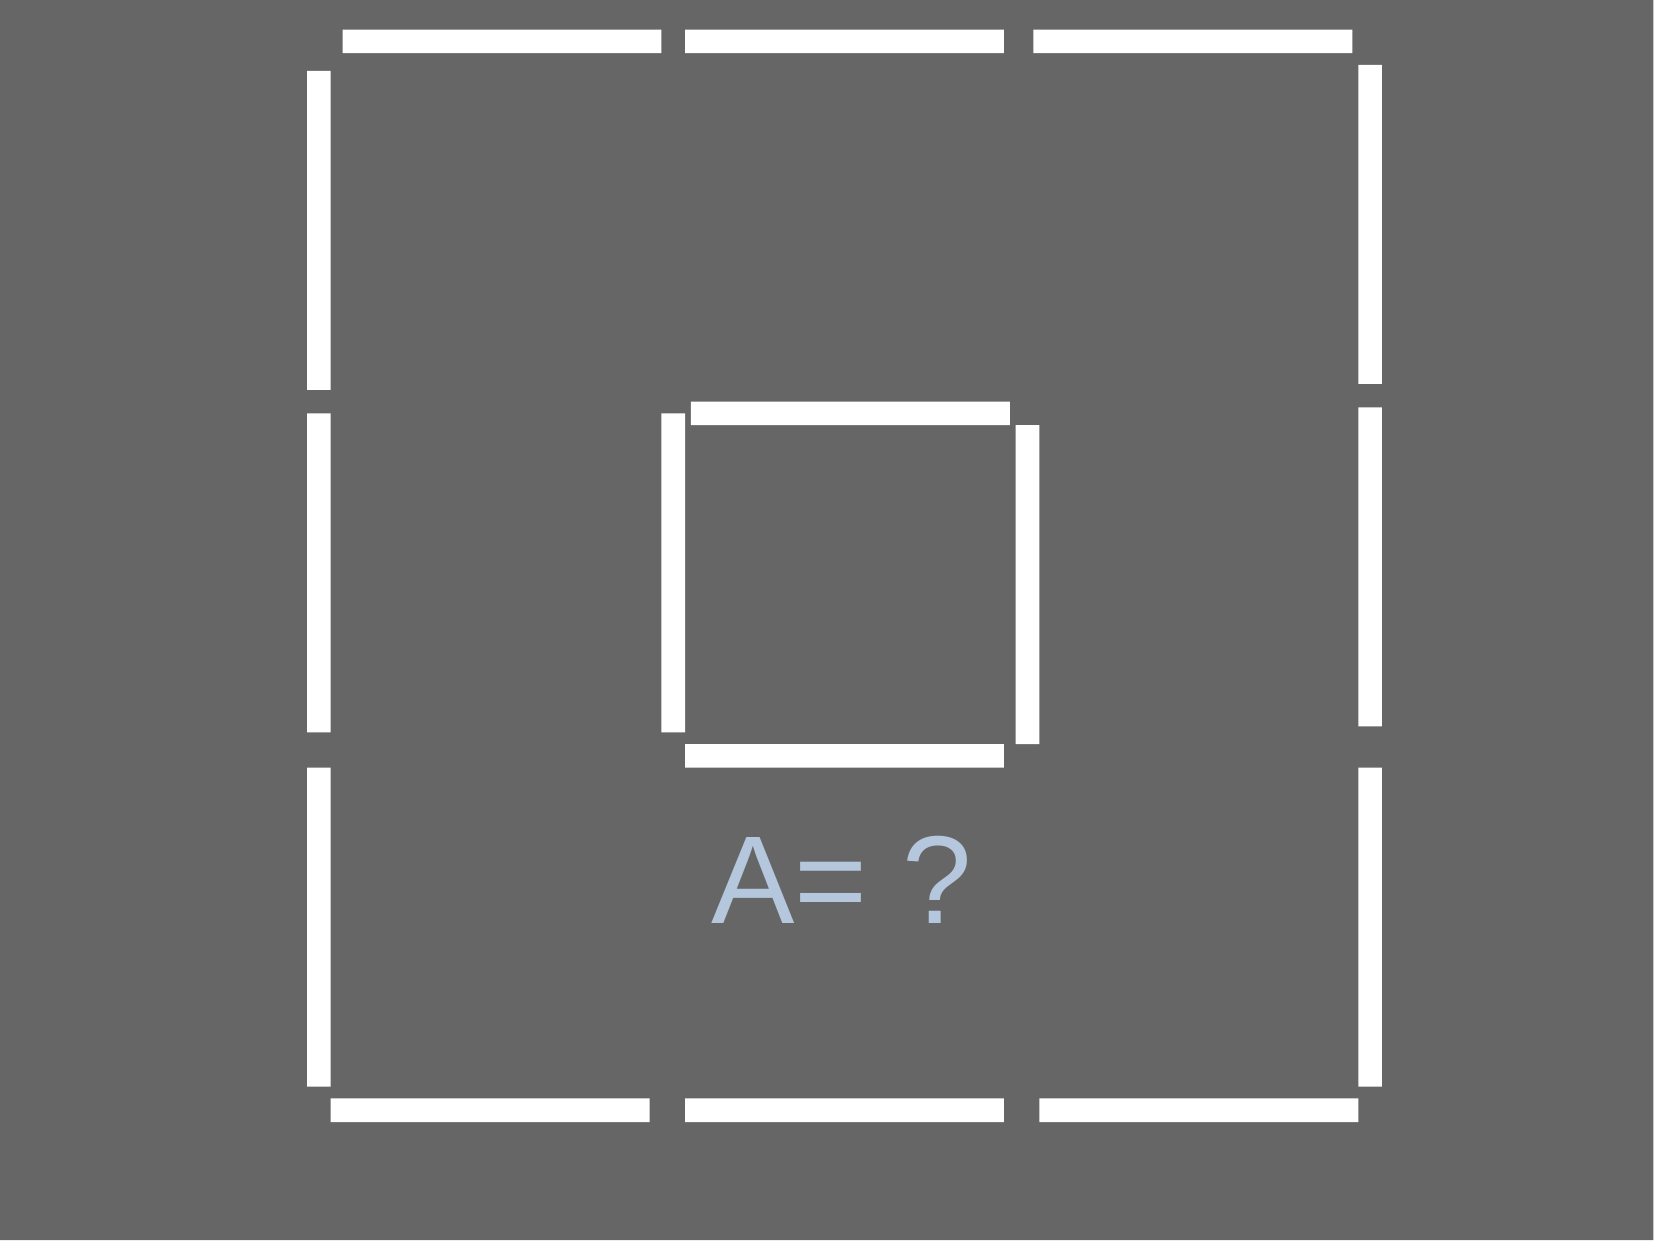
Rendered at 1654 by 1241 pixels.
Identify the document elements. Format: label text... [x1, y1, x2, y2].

text_box [0, 0, 1654, 1241]
text_box A= ? [696, 803, 1028, 958]
